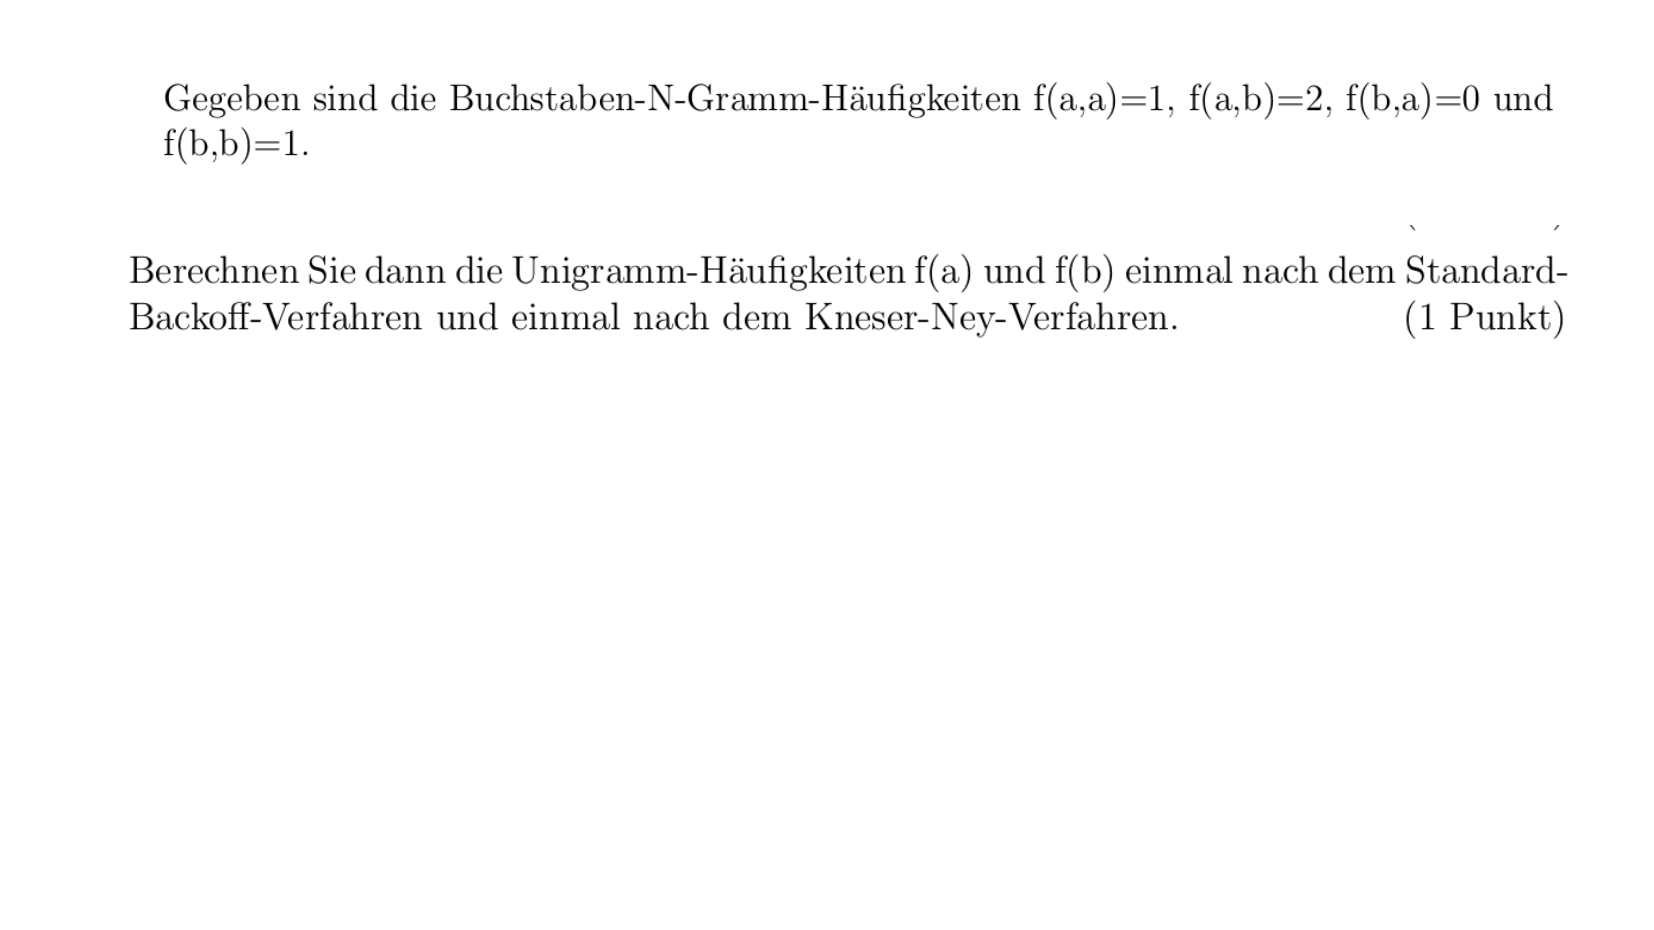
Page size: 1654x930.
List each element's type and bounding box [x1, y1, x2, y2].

picture [56, 225, 1621, 346]
picture [93, 75, 1606, 175]
